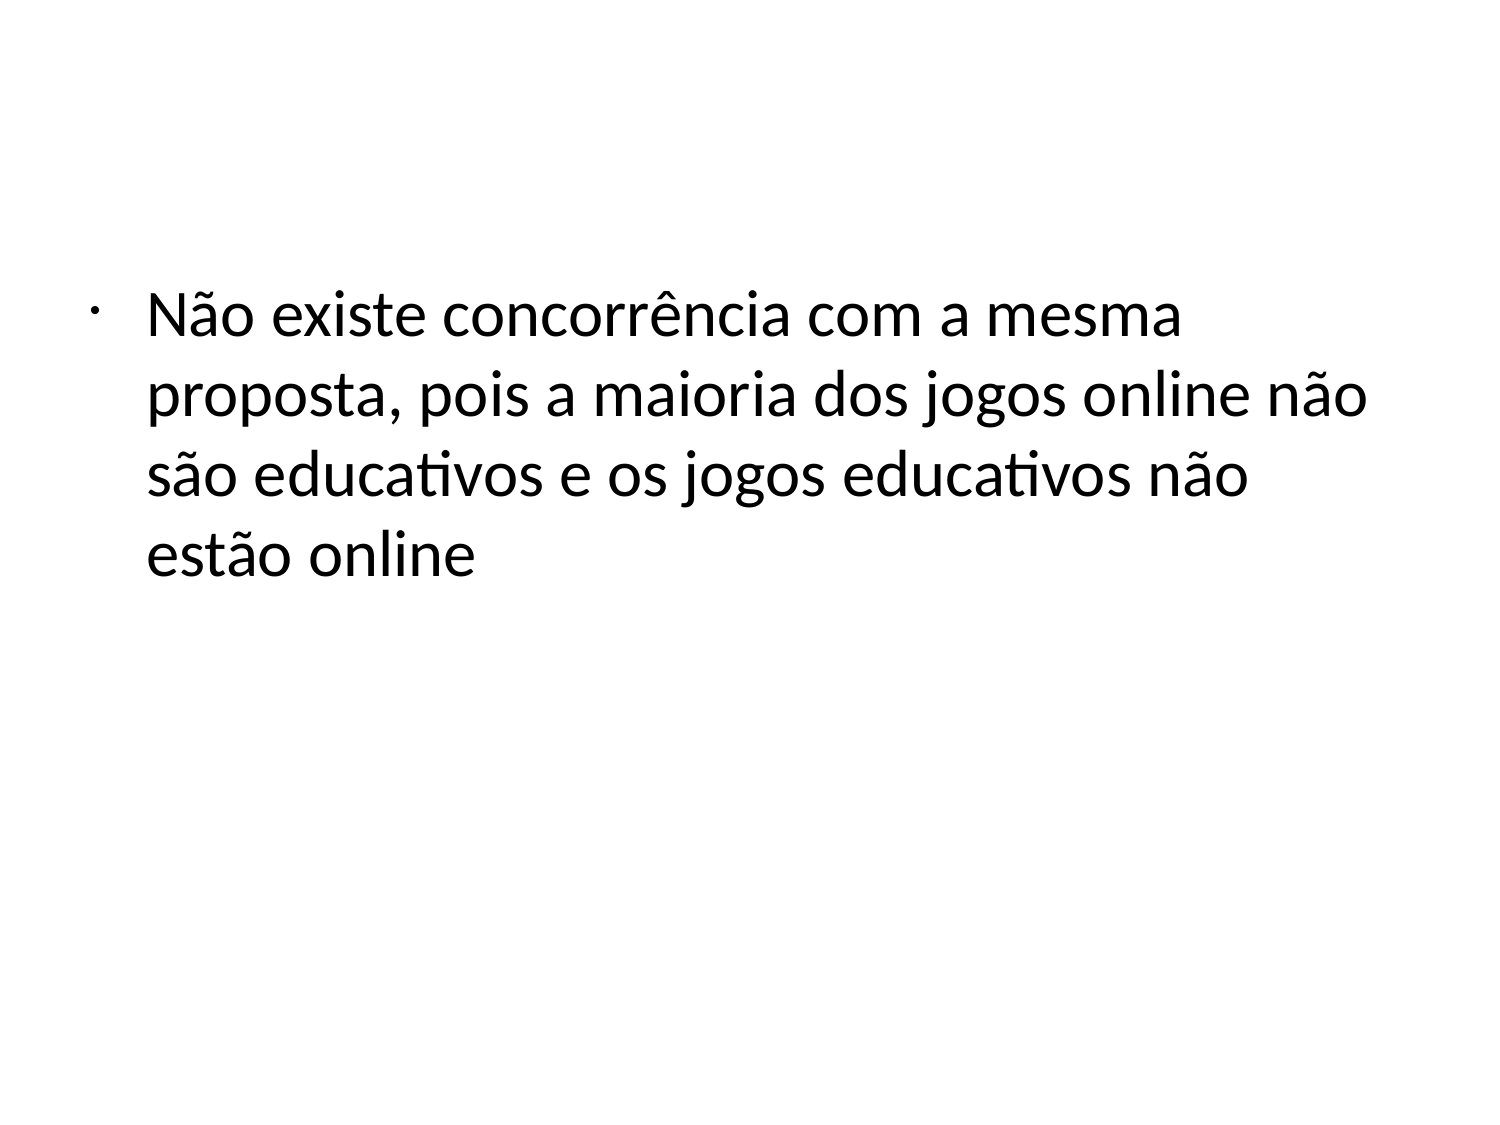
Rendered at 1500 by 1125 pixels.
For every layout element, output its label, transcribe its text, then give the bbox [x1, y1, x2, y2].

list Não existe concorrência com a mesma proposta, pois a maioria dos jogos online não são educativos e os jogos educativos não estão online [75, 262, 1425, 1005]
